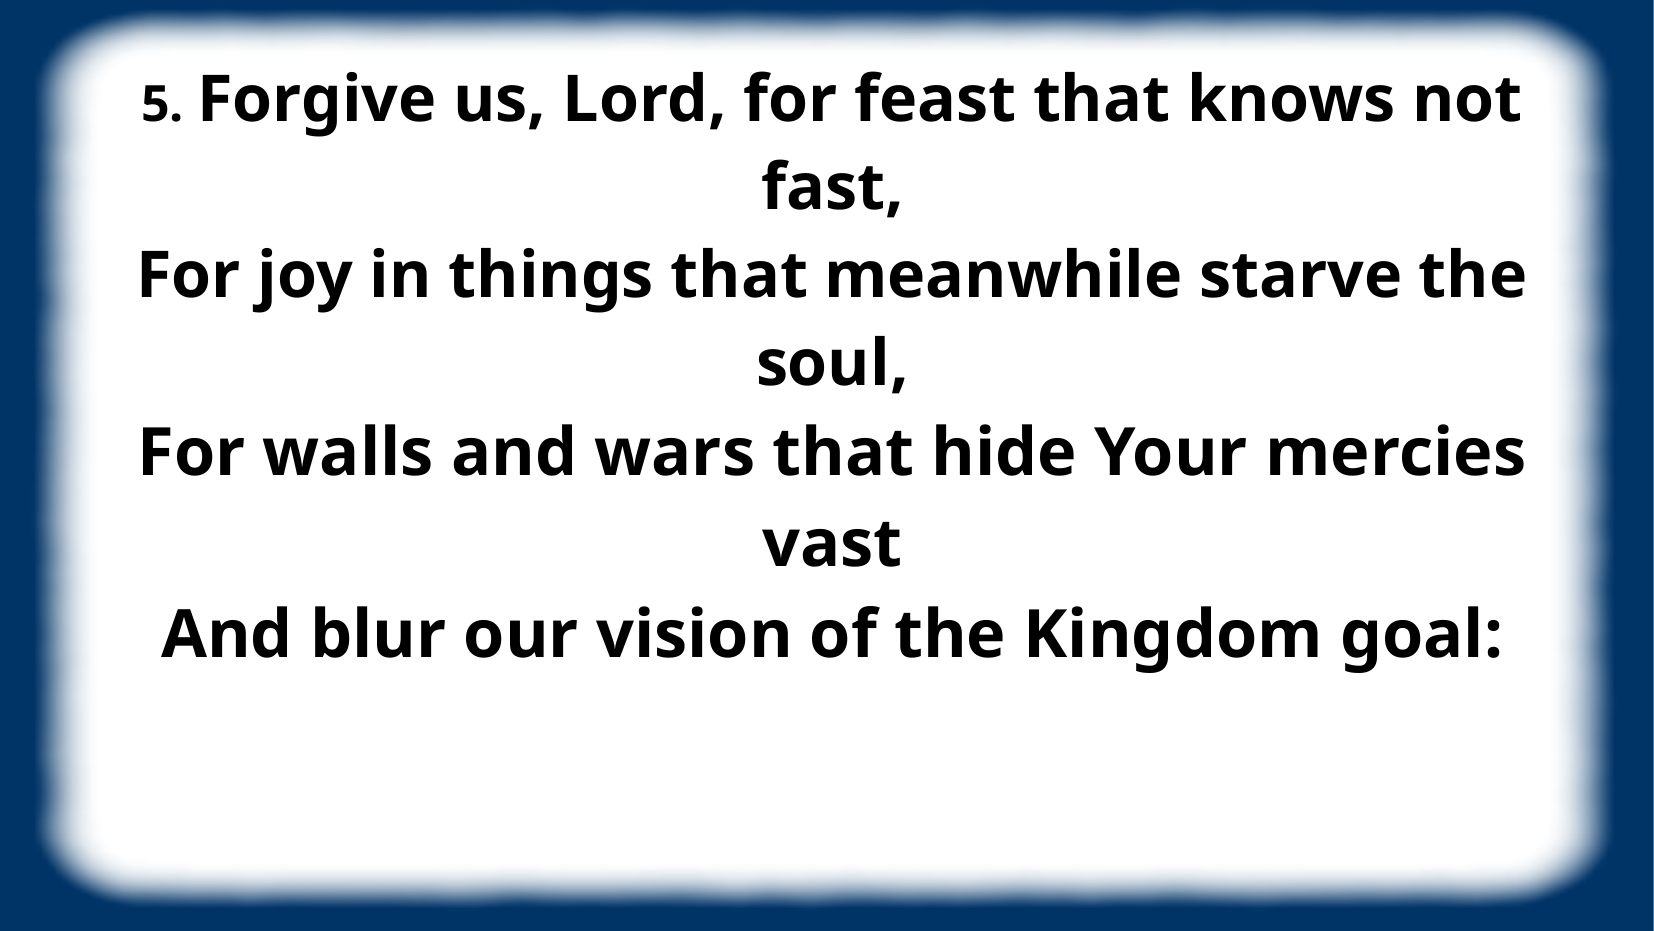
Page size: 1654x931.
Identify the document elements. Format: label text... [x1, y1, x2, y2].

text_box 5. Forgive us, Lord, for feast that knows not fast, For joy in things that meanwhile starve the soul, For walls and wars that hide Your mercies vast And blur our vision of the Kingdom goal: [75, 45, 1591, 451]
picture [0, 0, 1654, 931]
